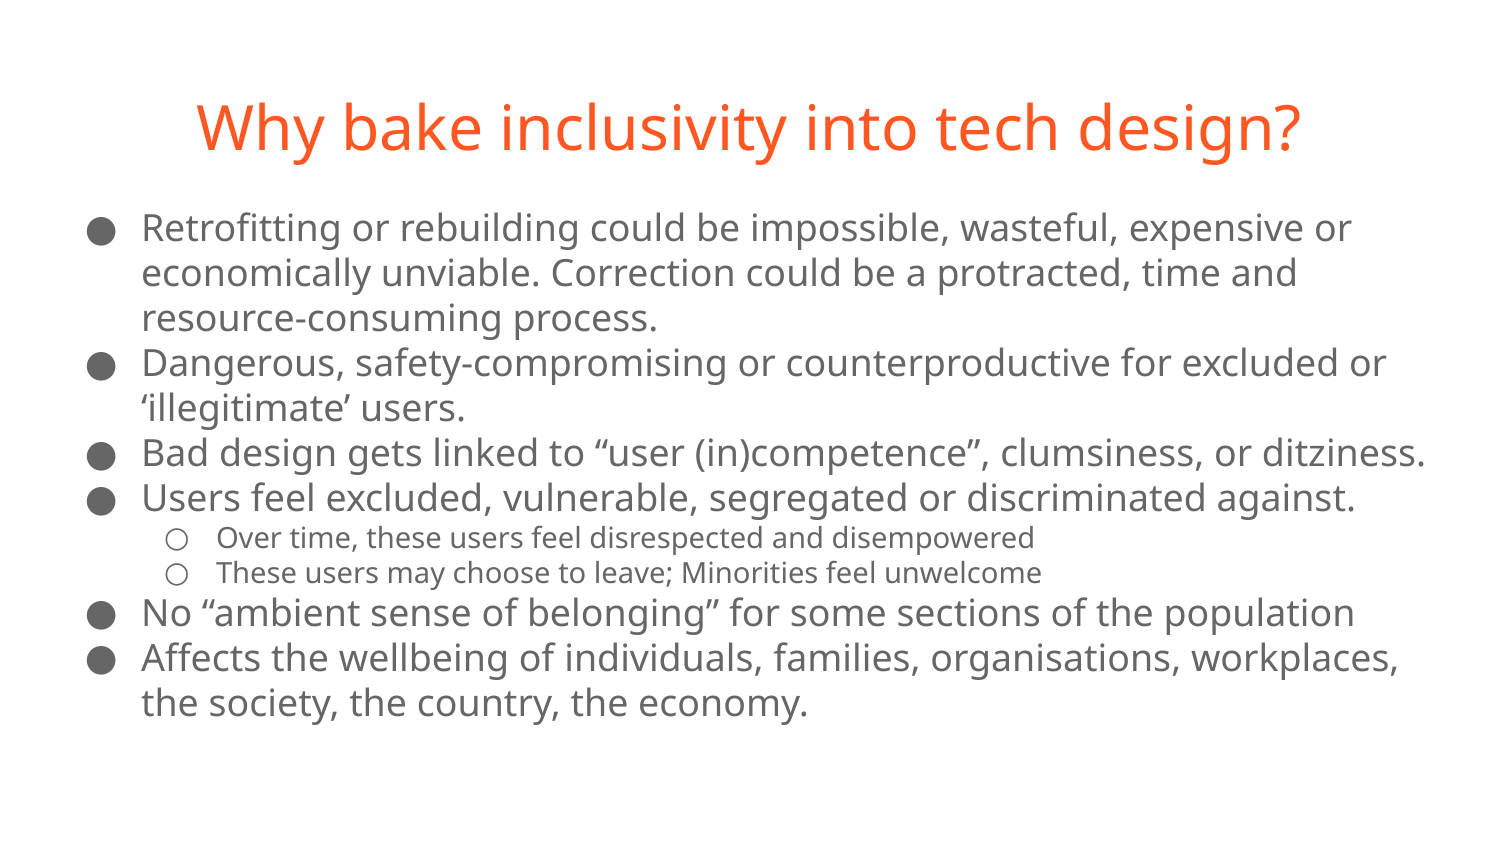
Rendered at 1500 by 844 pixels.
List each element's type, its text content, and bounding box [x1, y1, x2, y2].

list Retrofitting or rebuilding could be impossible, wasteful, expensive or economically unviable. Correction could be a protracted, time and resource-consuming process. Dangerous, safety-compromising or counterproductive for excluded or ‘illegitimate’ users. Bad design gets linked to “user (in)competence”, clumsiness, or ditziness. Users feel excluded, vulnerable, segregated or discriminated against. Over time, these users feel disrespected and disempowered These users may choose to leave; Minorities feel unwelcome No “ambient sense of belonging” for some sections of the population Affects the wellbeing of individuals, families, organisations, workplaces, the society, the country, the economy. [51, 189, 1449, 750]
title Why bake inclusivity into tech design? [51, 72, 1449, 167]
